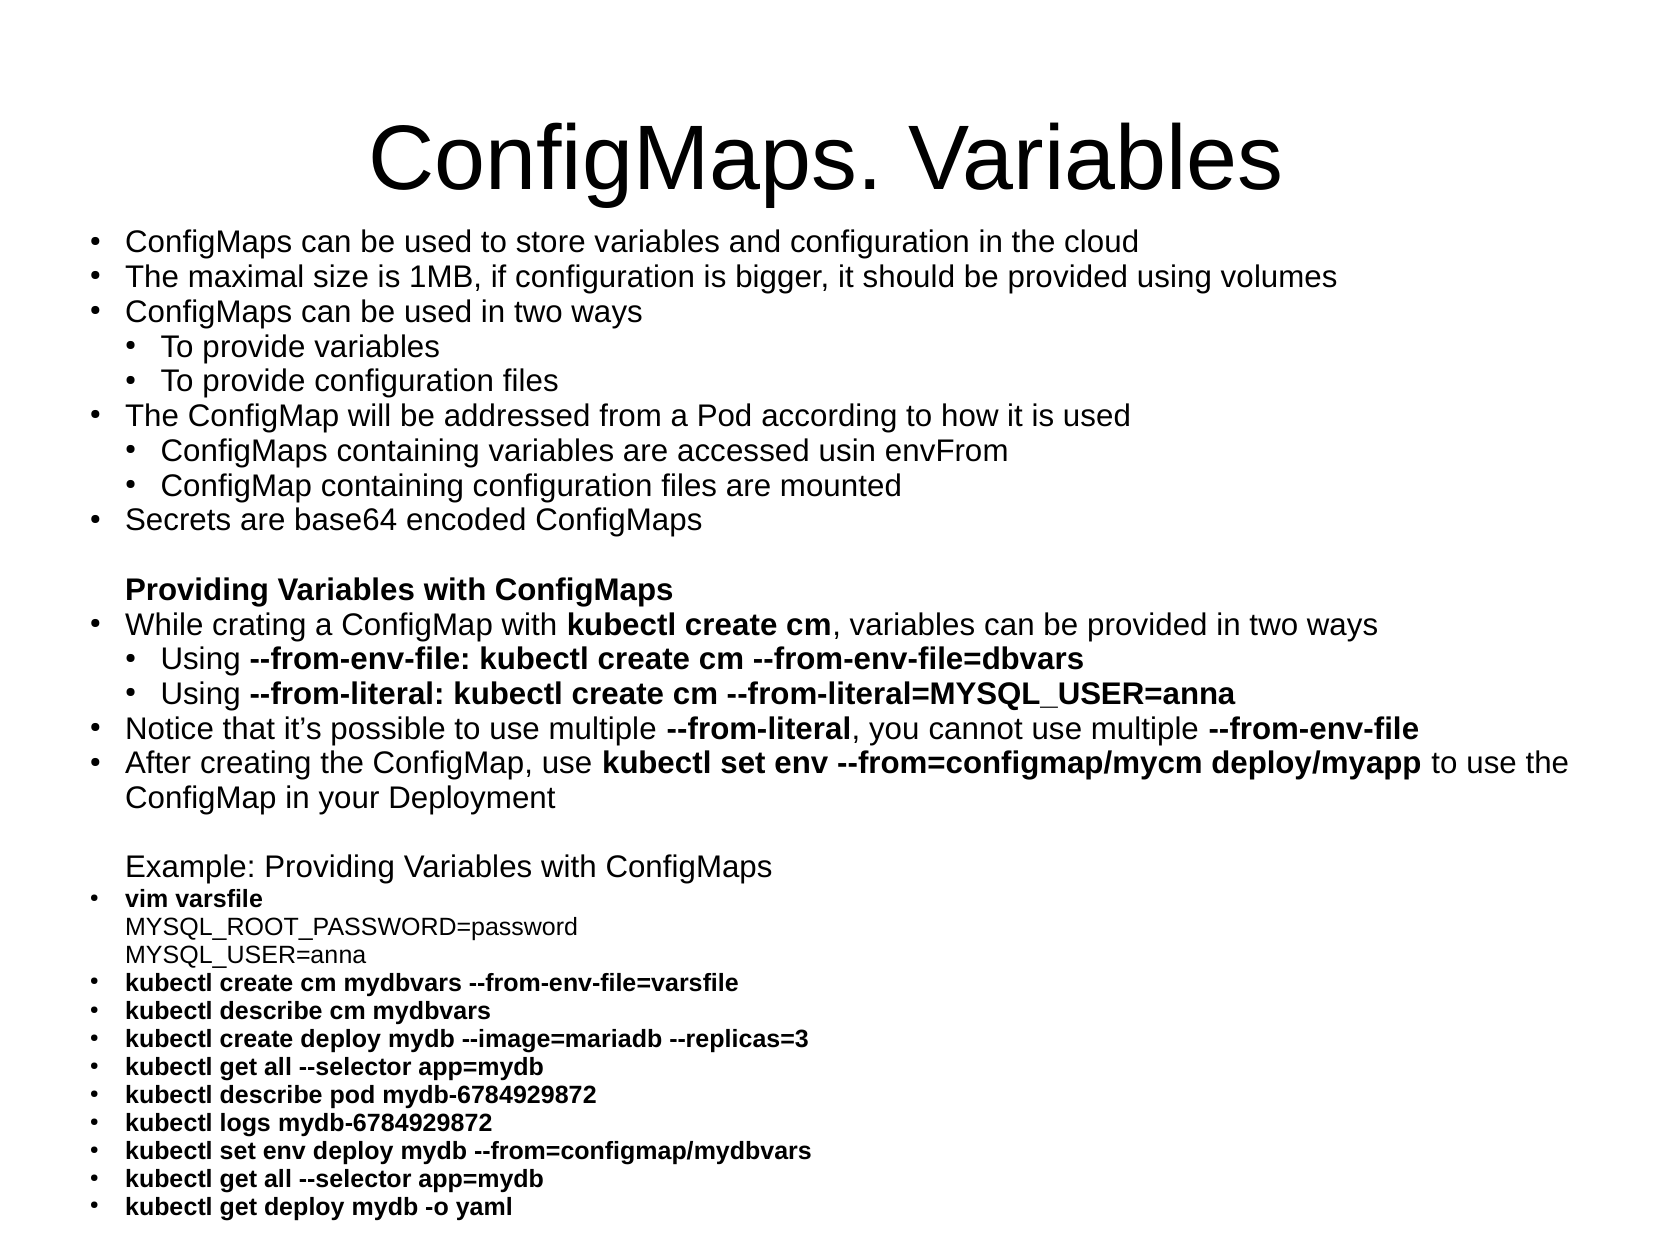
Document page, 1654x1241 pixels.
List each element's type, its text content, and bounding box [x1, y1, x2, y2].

title ConfigMaps. Variables [82, 49, 1571, 217]
text_box ConfigMaps can be used to store variables and configuration in the cloud The maximal size is 1MB, if configuration is bigger, it should be provided using volumes ConfigMaps can be used in two ways To provide variables To provide configuration files The ConfigMap will be addressed from a Pod according to how it is used ConfigMaps containing variables are accessed usin envFrom ConfigMap containing configuration files are mounted Secrets are base64 encoded ConfigMaps Providing Variables with ConfigMaps While crating a ConfigMap with kubectl create cm, variables can be provided in two ways Using --from-env-file: kubectl create cm --from-env-file=dbvars Using --from-literal: kubectl create cm --from-literal=MYSQL_USER=anna Notice that it’s possible to use multiple --from-literal, you cannot use multiple --from-env-file After creating the ConfigMap, use kubectl set env --from=configmap/mycm deploy/myapp to use the ConfigMap in your Deployment Example: Providing Variables with ConfigMaps vim varsfile MYSQL_ROOT_PASSWORD=password MYSQL_USER=anna kubectl create cm mydbvars --from-env-file=varsfile kubectl describe cm mydbvars kubectl create deploy mydb --image=mariadb --replicas=3 kubectl get all --selector app=mydb kubectl describe pod mydb-6784929872 kubectl logs mydb-6784929872 kubectl set env deploy mydb --from=configmap/mydbvars kubectl get all --selector app=mydb kubectl get deploy mydb -o yaml [75, 217, 1613, 1228]
